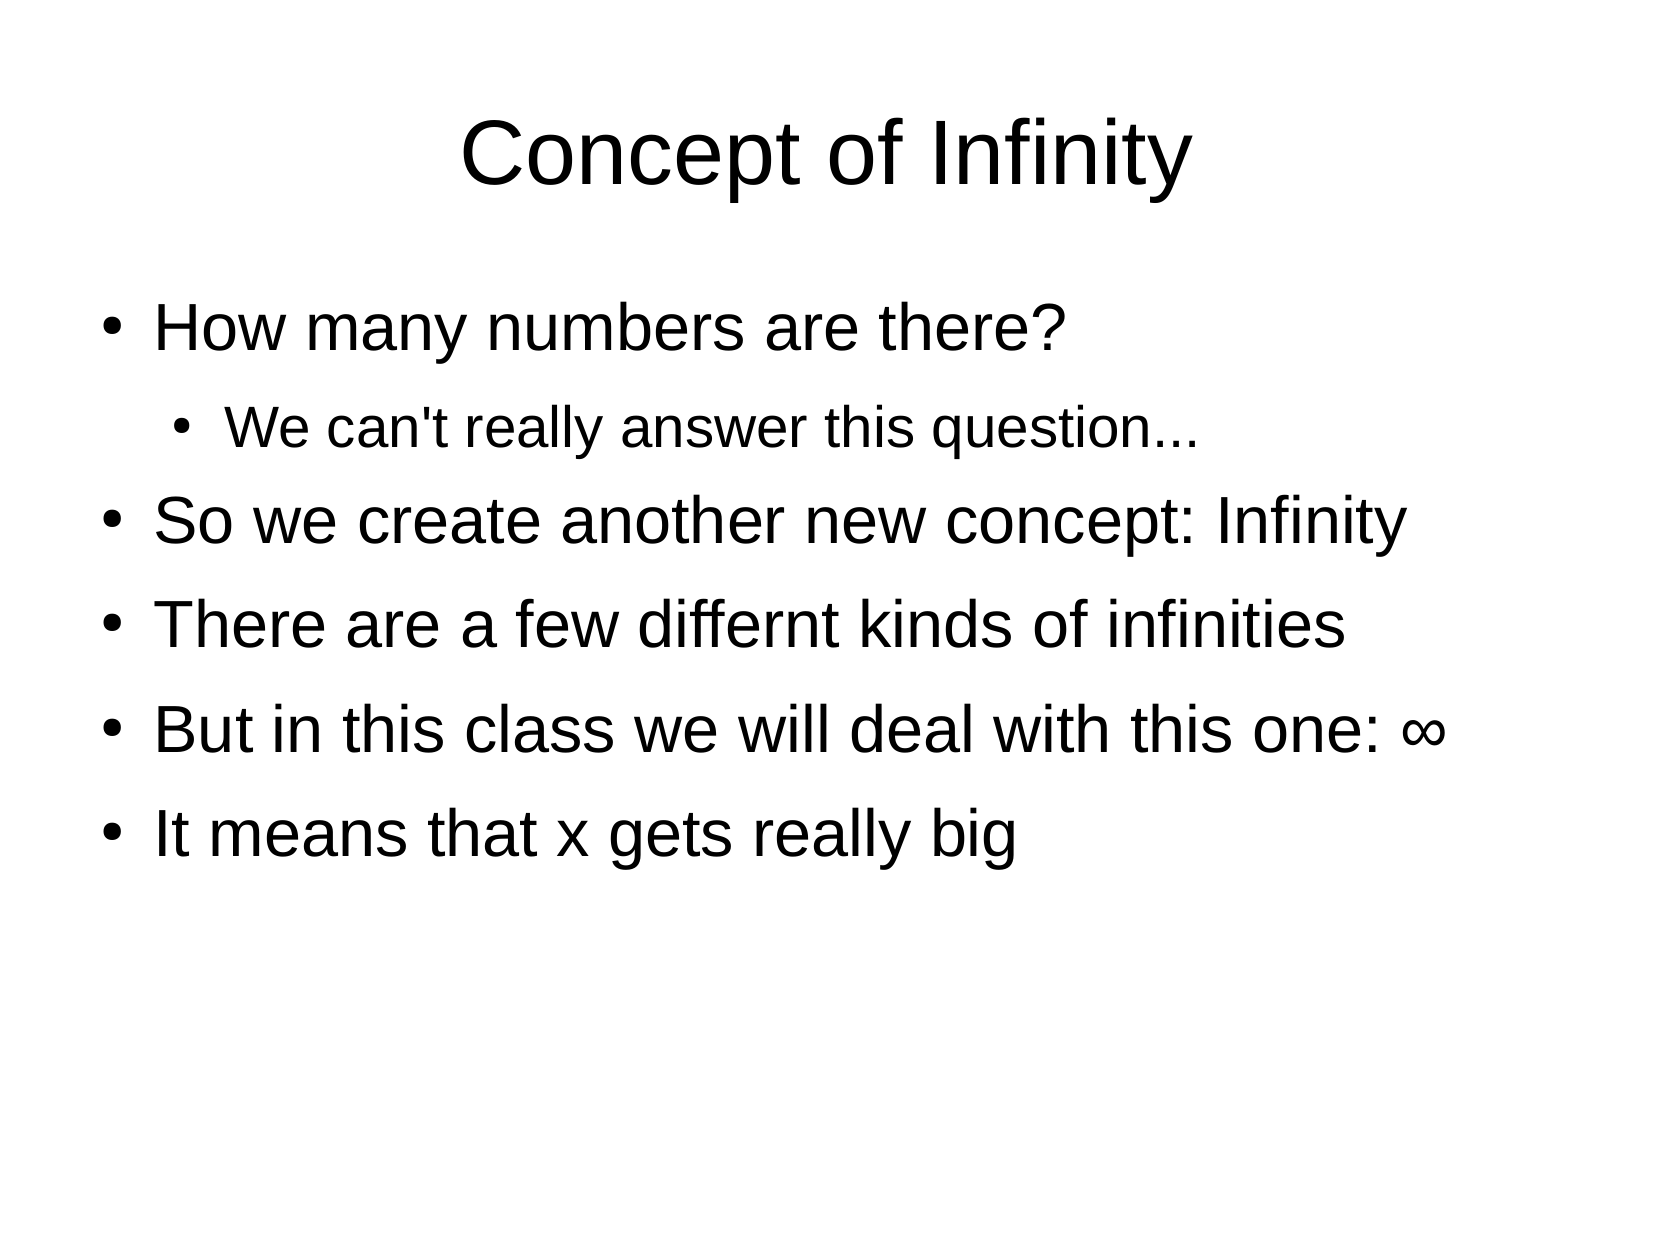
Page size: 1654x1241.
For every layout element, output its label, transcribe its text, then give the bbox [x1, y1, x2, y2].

title Concept of Infinity [82, 49, 1571, 257]
list How many numbers are there? We can't really answer this question... So we create another new concept: Infinity There are a few differnt kinds of infinities But in this class we will deal with this one: ∞ It means that x gets really big [82, 290, 1571, 1109]
